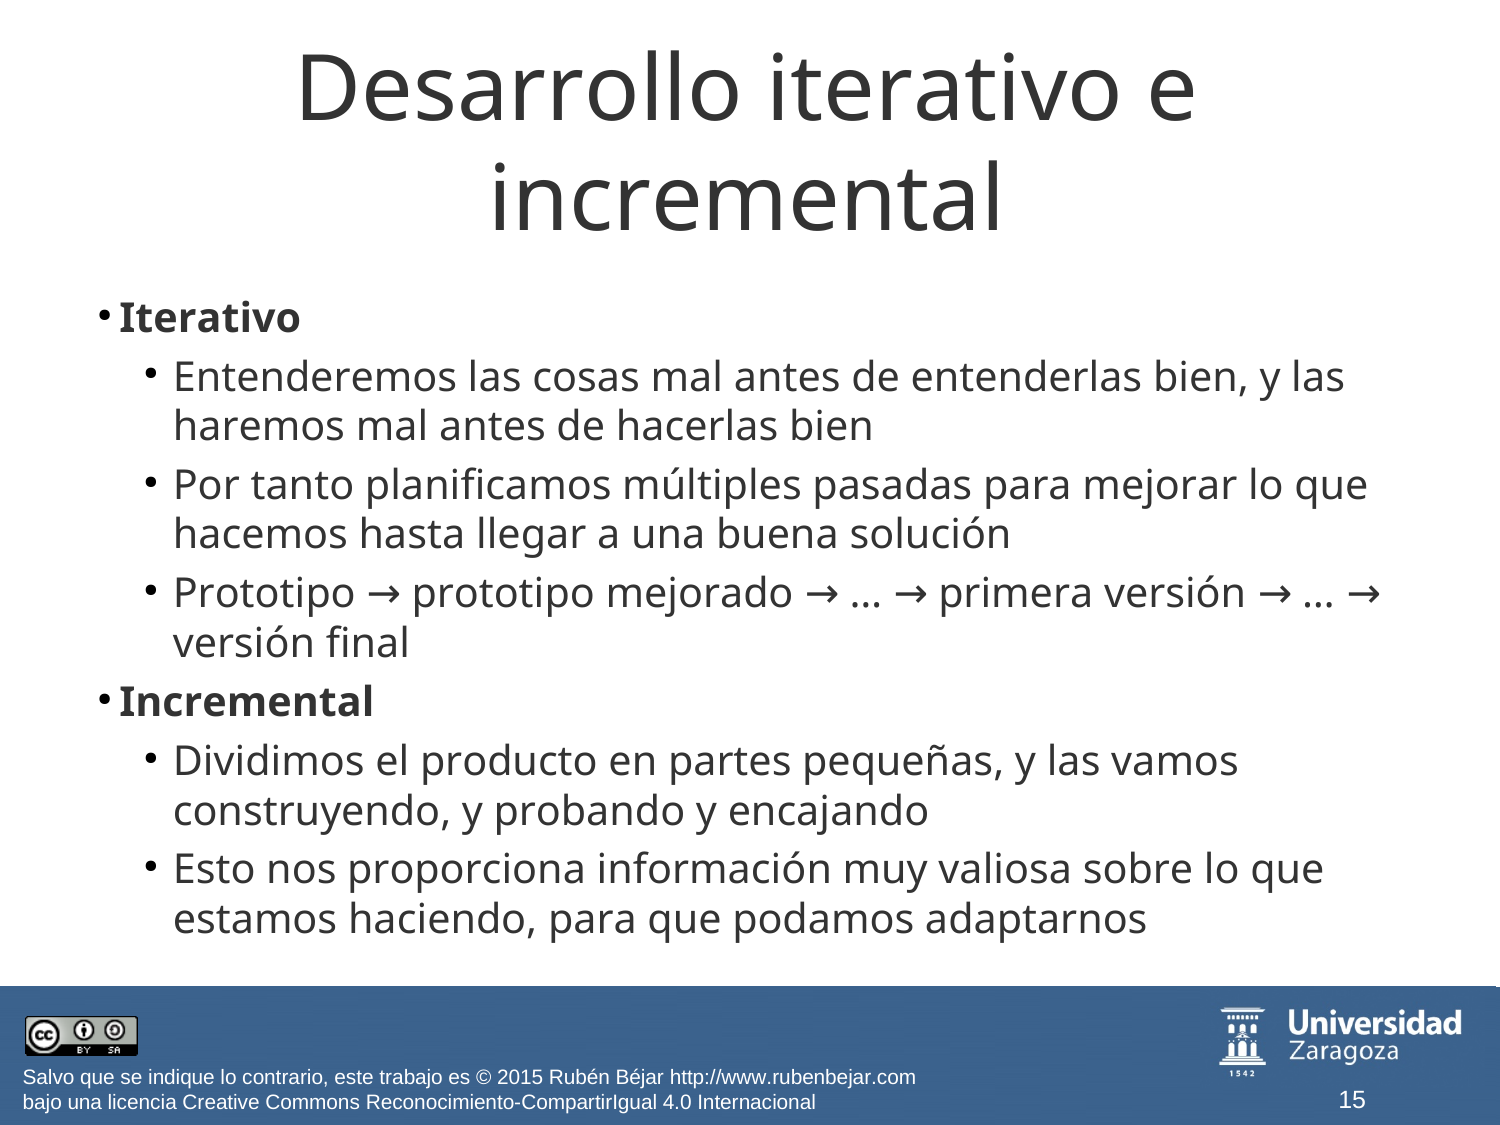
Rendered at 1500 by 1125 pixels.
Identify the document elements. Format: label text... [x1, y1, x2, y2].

title Desarrollo iterativo e incremental [74, 21, 1420, 257]
picture [0, 986, 1500, 1125]
list Iterativo Entenderemos las cosas mal antes de entenderlas bien, y las haremos mal antes de hacerlas bien Por tanto planificamos múltiples pasadas para mejorar lo que hacemos hasta llegar a una buena solución Prototipo → prototipo mejorado → … → primera versión → … → versión final Incremental Dividimos el producto en partes pequeñas, y las vamos construyendo, y probando y encajando Esto nos proporciona información muy valiosa sobre lo que estamos haciendo, para que podamos adaptarnos [82, 283, 1418, 957]
